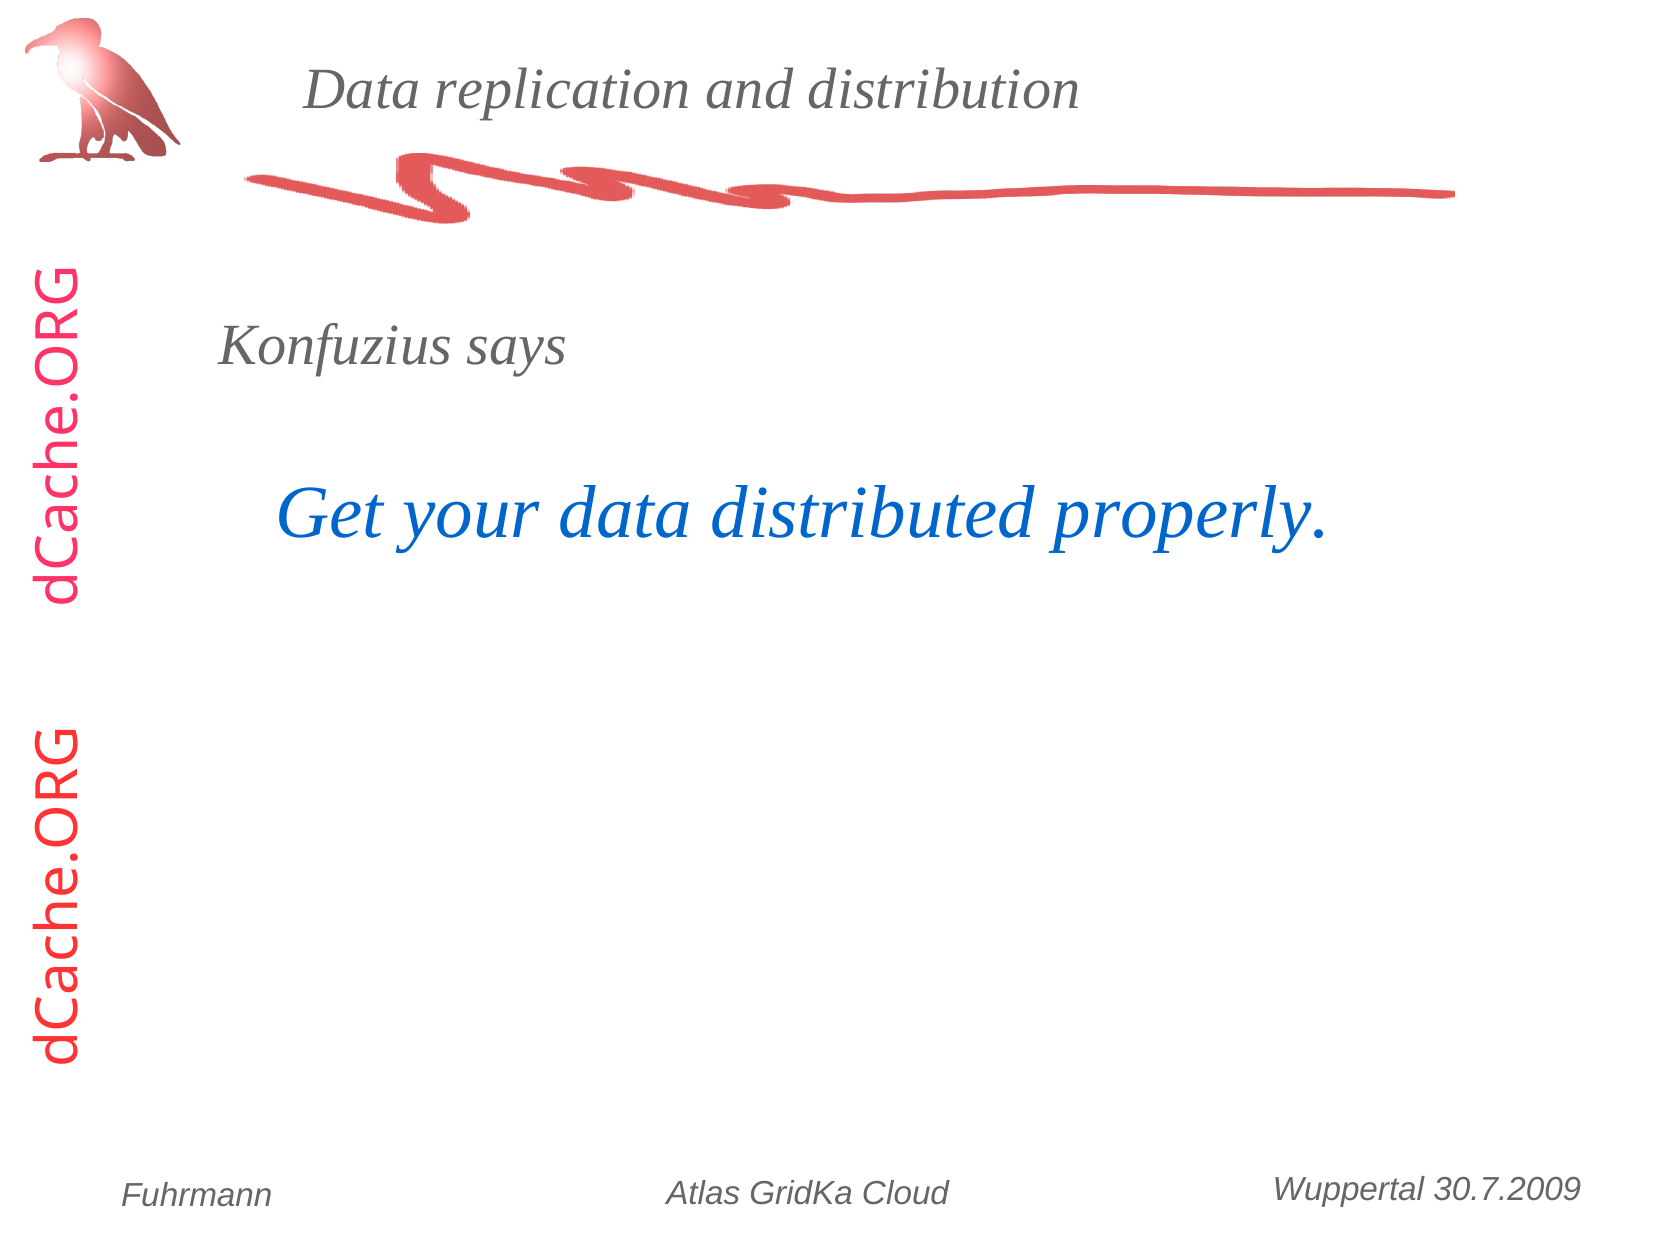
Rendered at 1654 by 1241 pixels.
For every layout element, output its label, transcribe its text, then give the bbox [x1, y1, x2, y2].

text_box Get your data distributed properly. [260, 463, 1340, 565]
text_box Konfuzius says [203, 305, 583, 388]
text_box Data replication and distribution [289, 49, 1094, 132]
